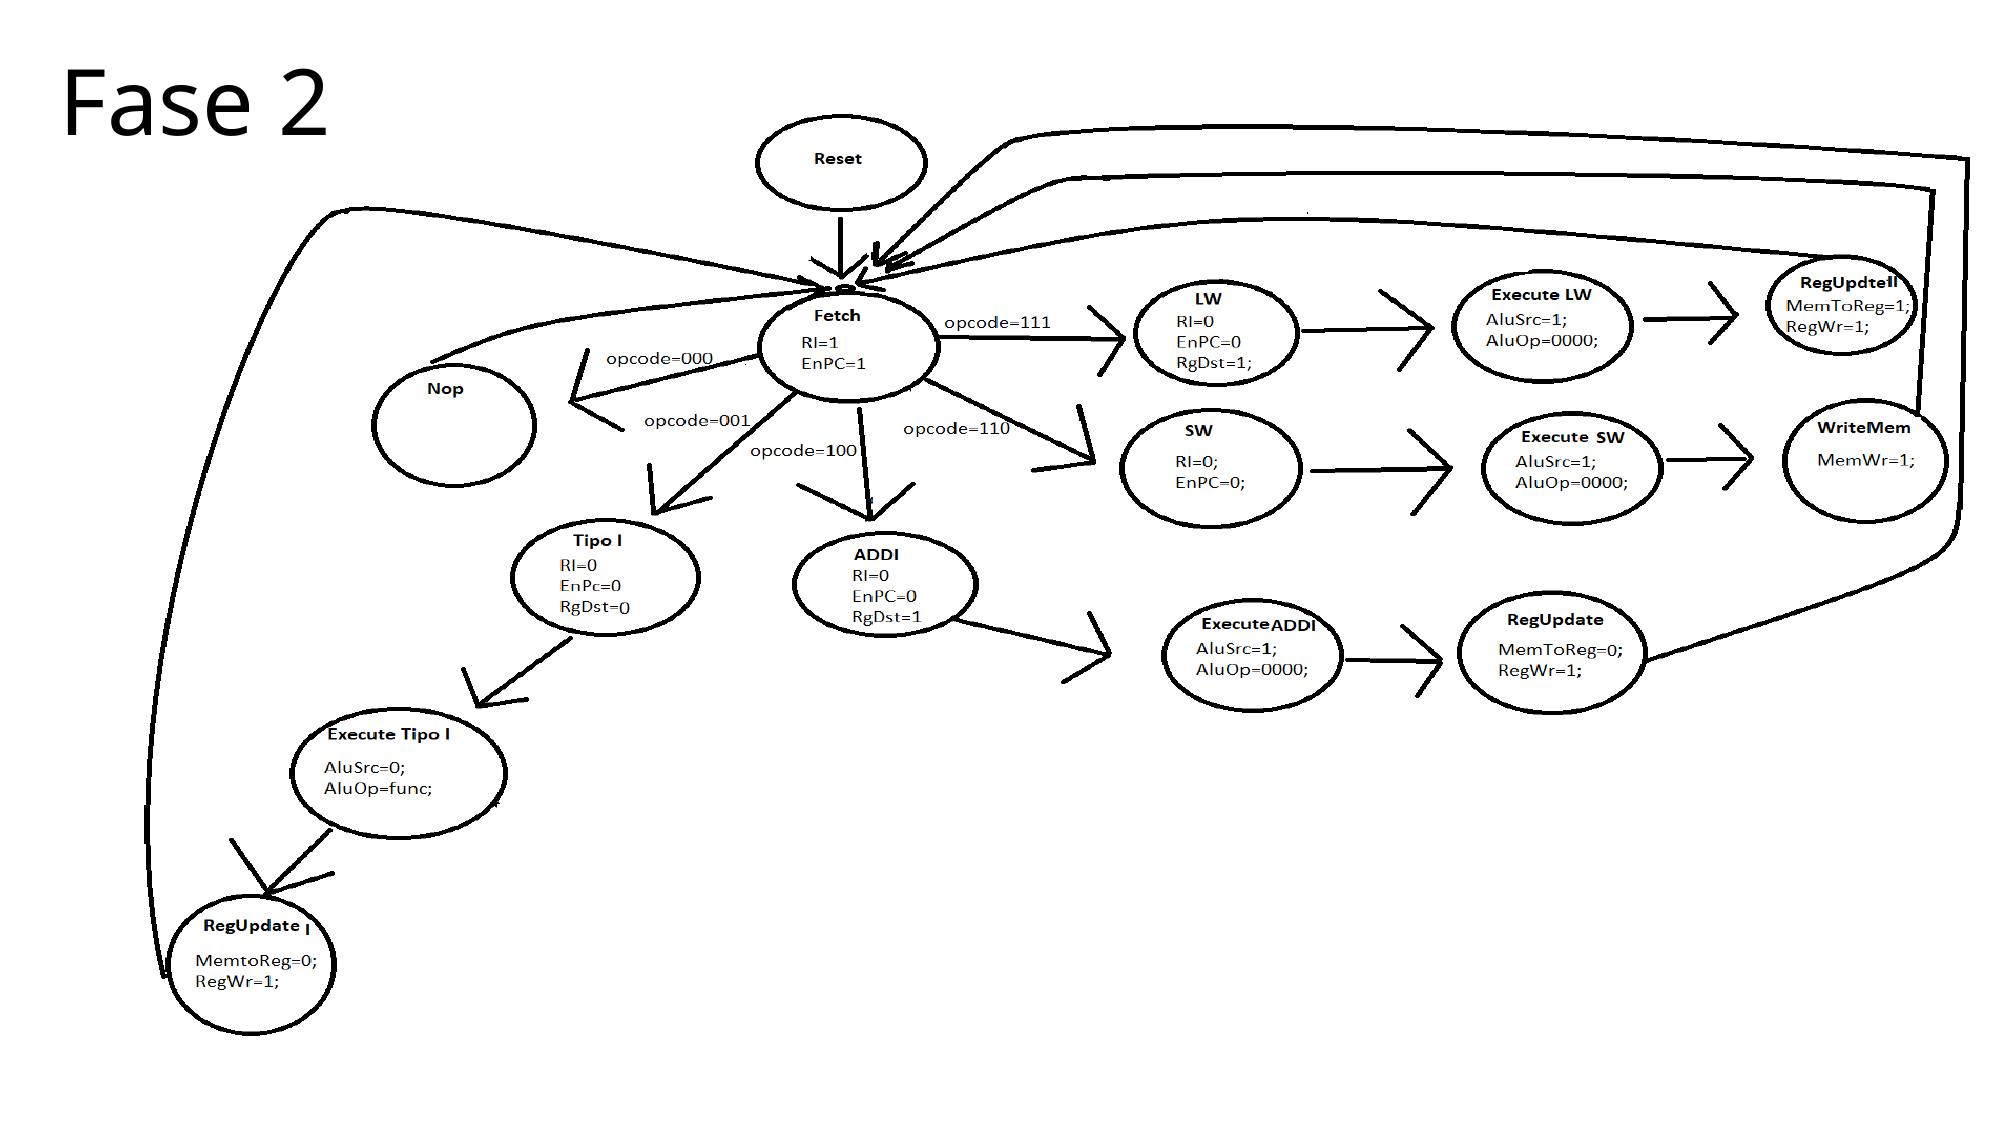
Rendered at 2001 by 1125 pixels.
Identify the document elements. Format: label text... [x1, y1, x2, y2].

text_box Fase 2 [44, 36, 597, 163]
picture [0, 99, 1995, 1125]
